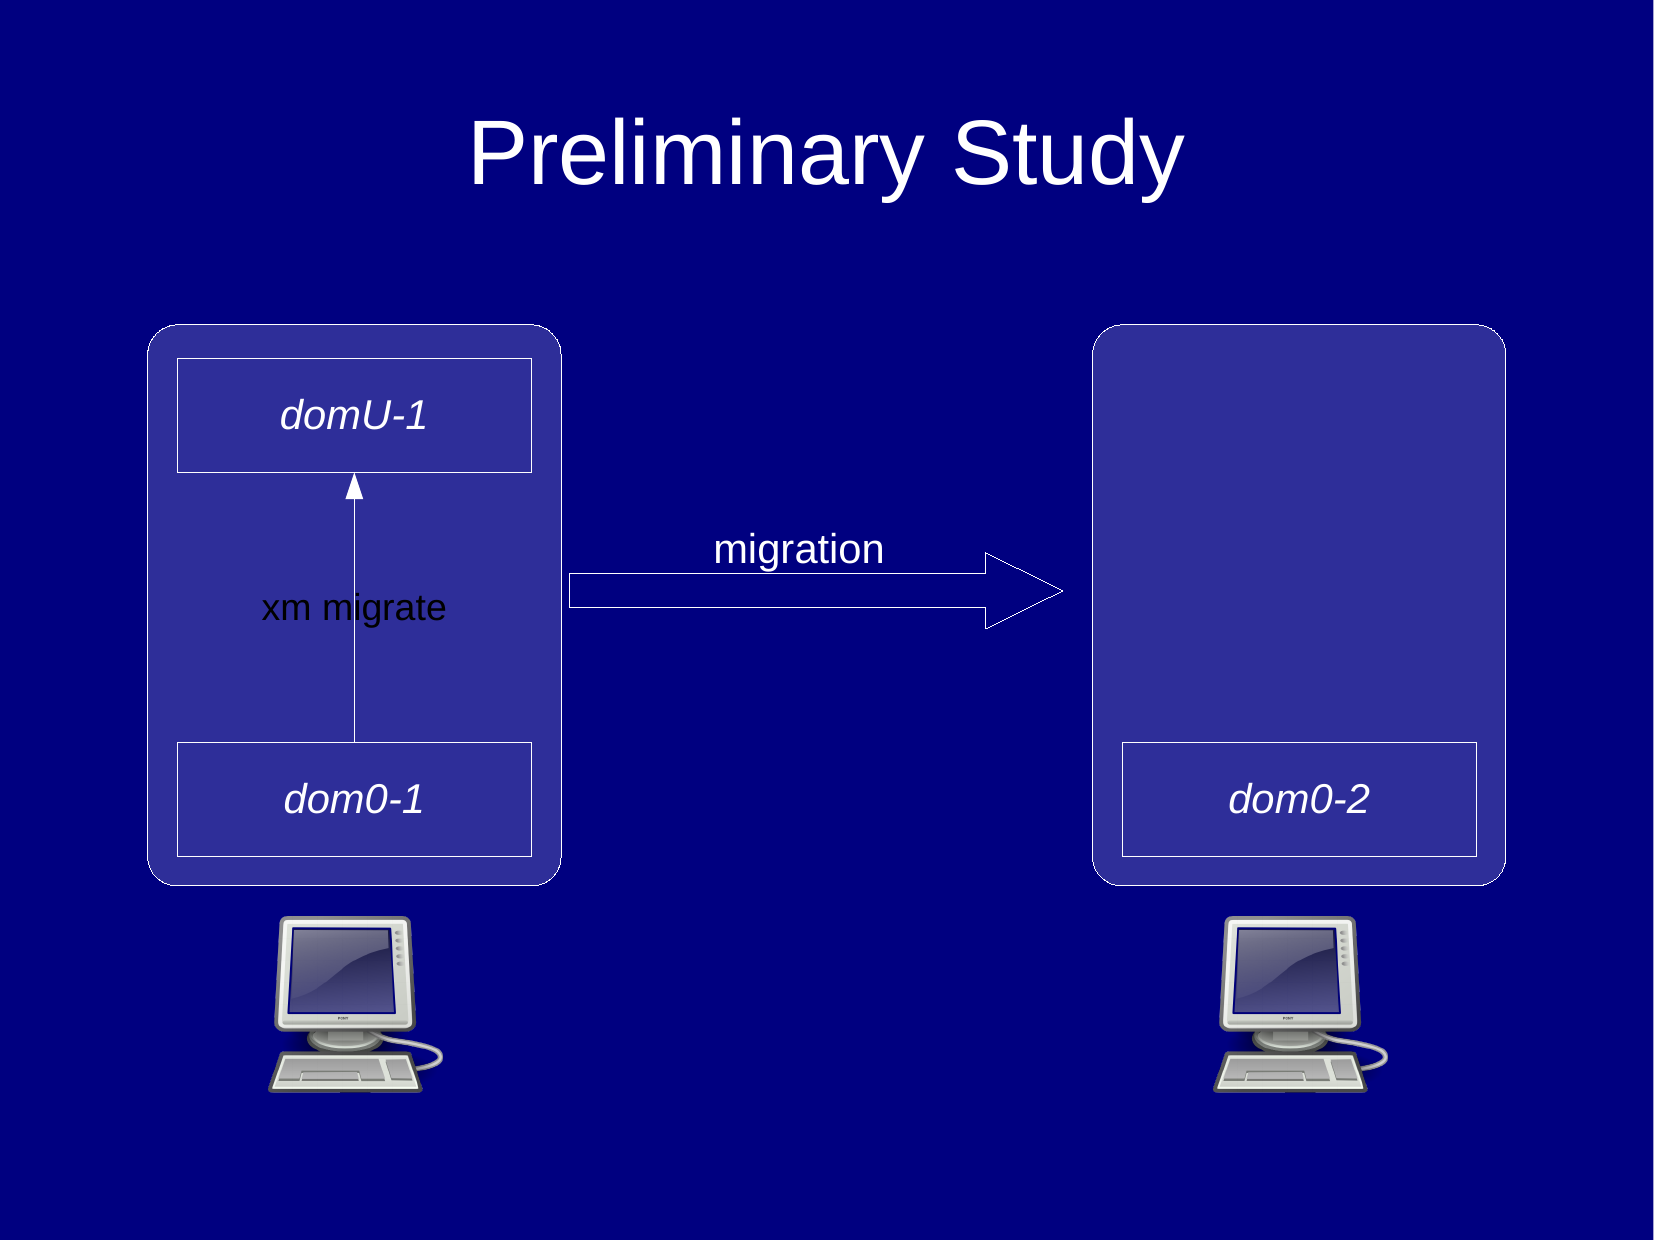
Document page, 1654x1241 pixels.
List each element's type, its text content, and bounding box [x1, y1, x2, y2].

text_box dom0-1 [177, 742, 532, 857]
picture [1213, 916, 1388, 1093]
text_box dom0-2 [1122, 742, 1477, 857]
picture [268, 916, 443, 1093]
text_box [147, 324, 562, 886]
text_box domU-1 [177, 358, 532, 473]
text_box [1092, 324, 1506, 886]
text_box migration [569, 552, 1063, 629]
title Preliminary Study [82, 56, 1571, 250]
